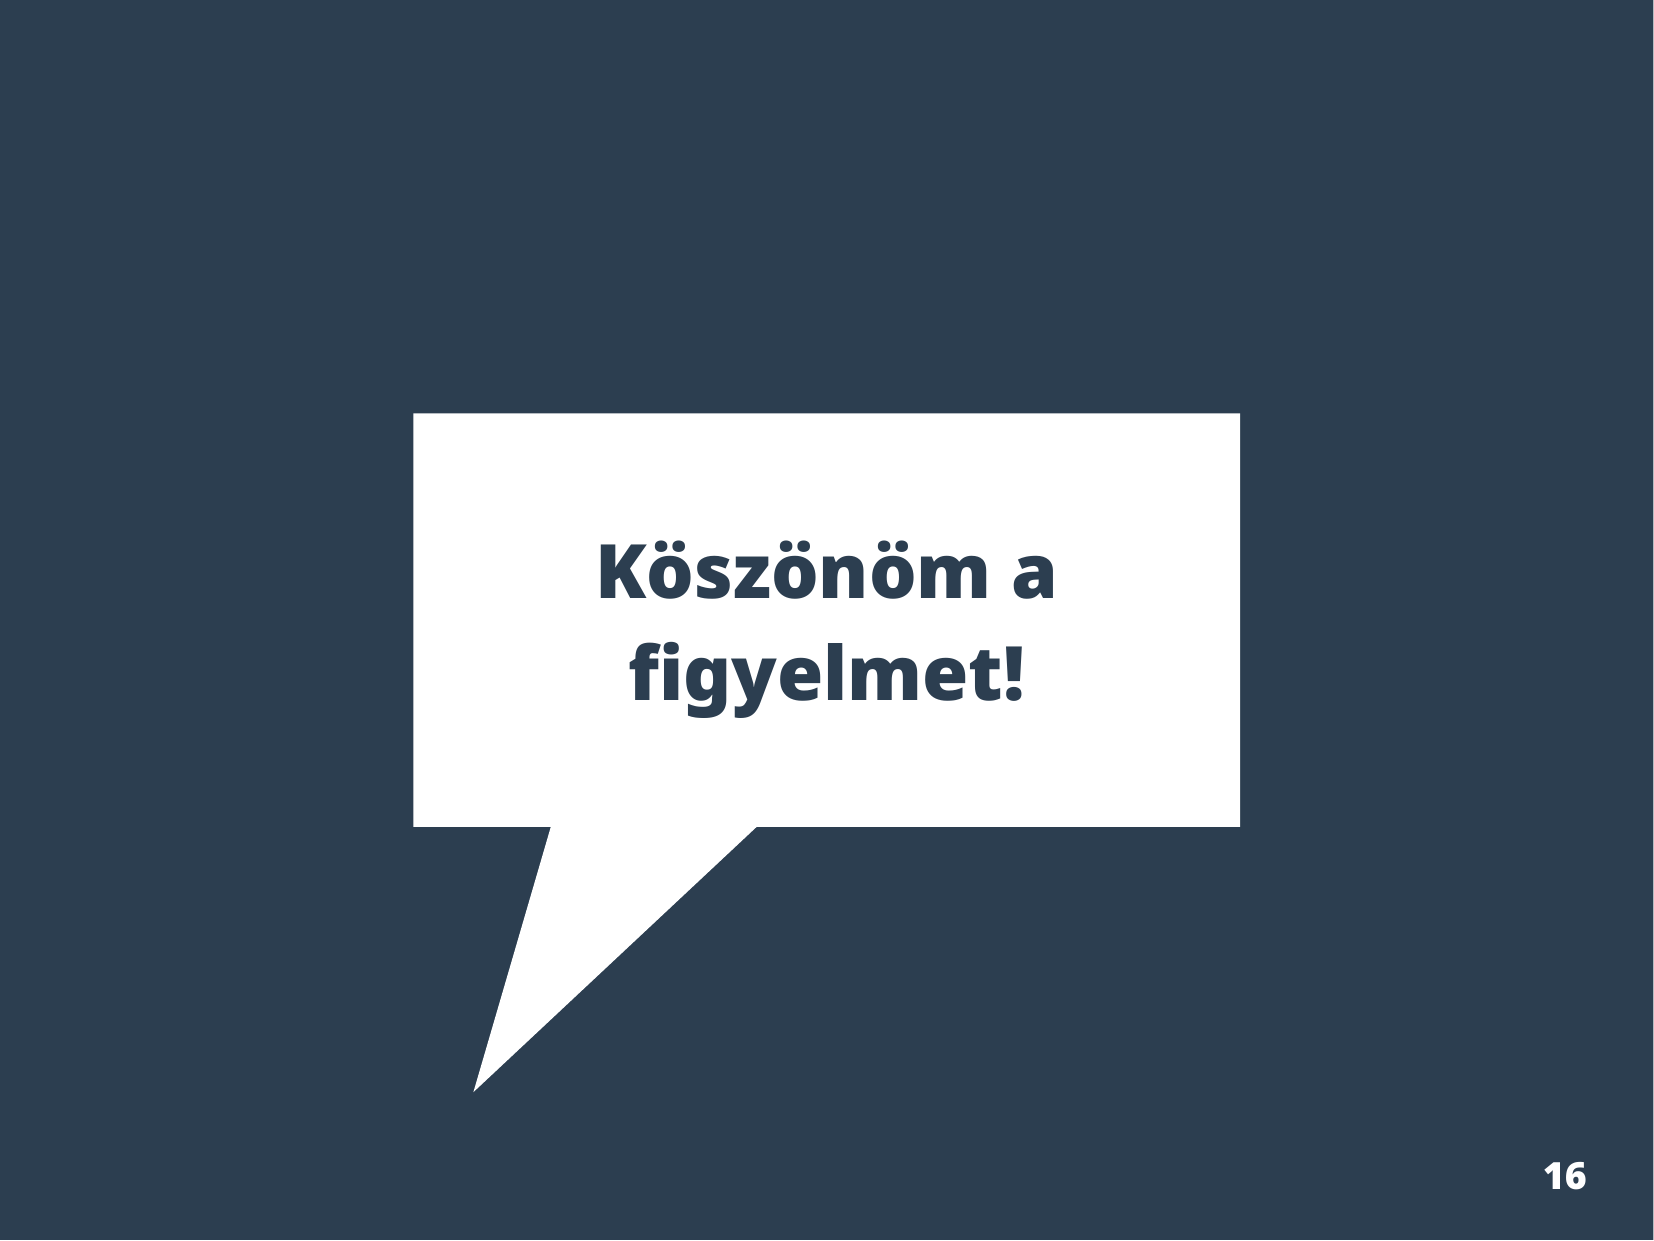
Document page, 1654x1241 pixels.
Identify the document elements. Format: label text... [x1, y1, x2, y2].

title Köszönöm a figyelmet! [442, 442, 1211, 798]
